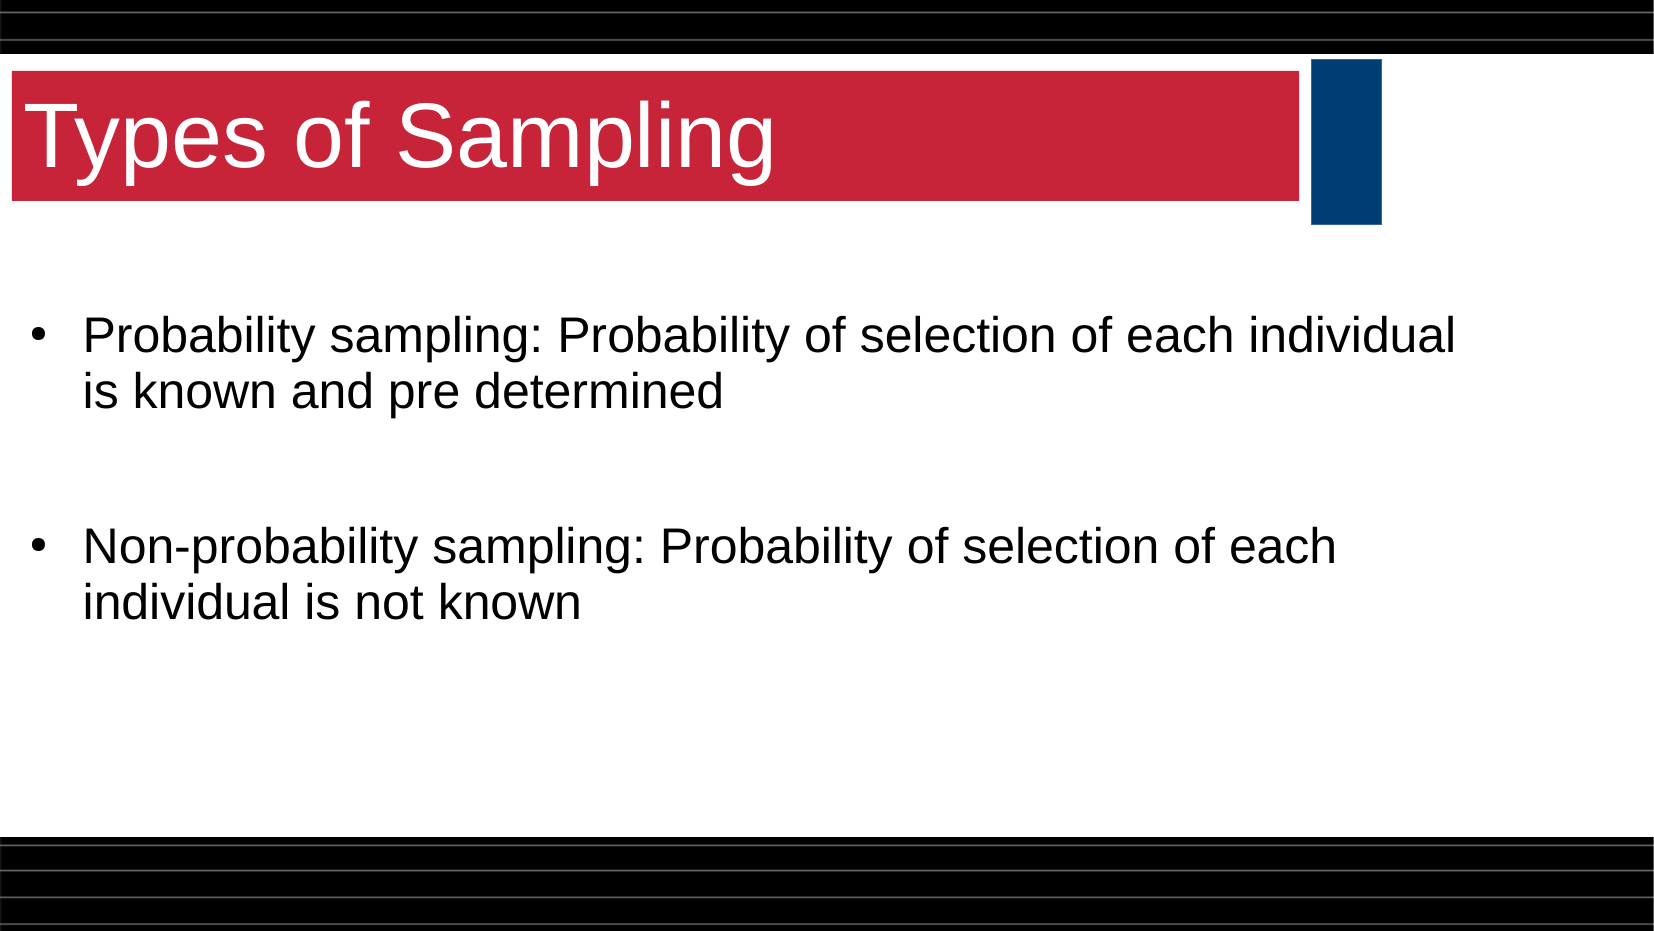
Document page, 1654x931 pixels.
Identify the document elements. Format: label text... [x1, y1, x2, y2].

list Probability sampling: Probability of selection of each individual is known and pre determined Non-probability sampling: Probability of selection of each individual is not known [11, 307, 1477, 875]
title Types of Sampling [11, 70, 1300, 201]
text_box [1311, 59, 1382, 225]
picture [0, 0, 1654, 54]
picture [0, 837, 1654, 931]
